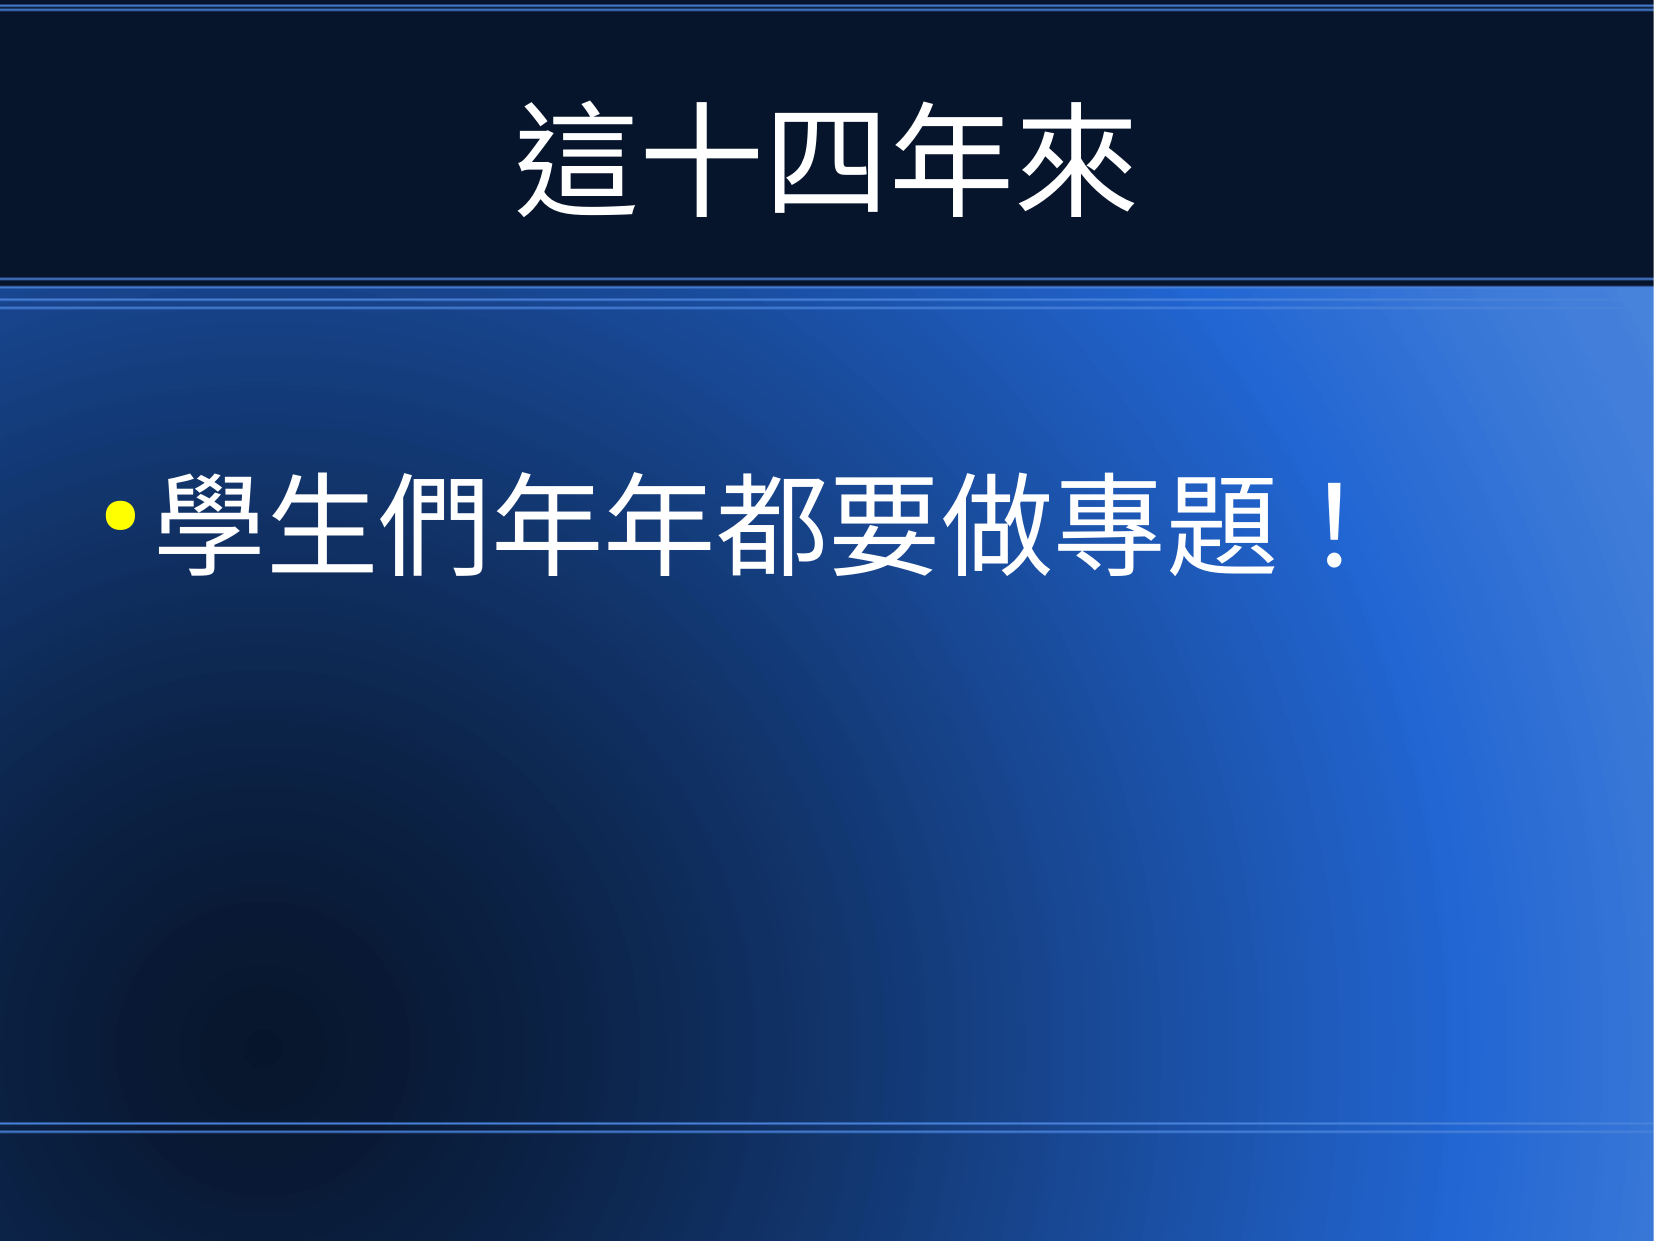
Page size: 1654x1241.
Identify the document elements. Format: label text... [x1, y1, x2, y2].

picture [0, 0, 1654, 1241]
list 學生們年年都要做專題！ [82, 355, 1571, 1241]
title 這十四年來 [82, 49, 1571, 257]
